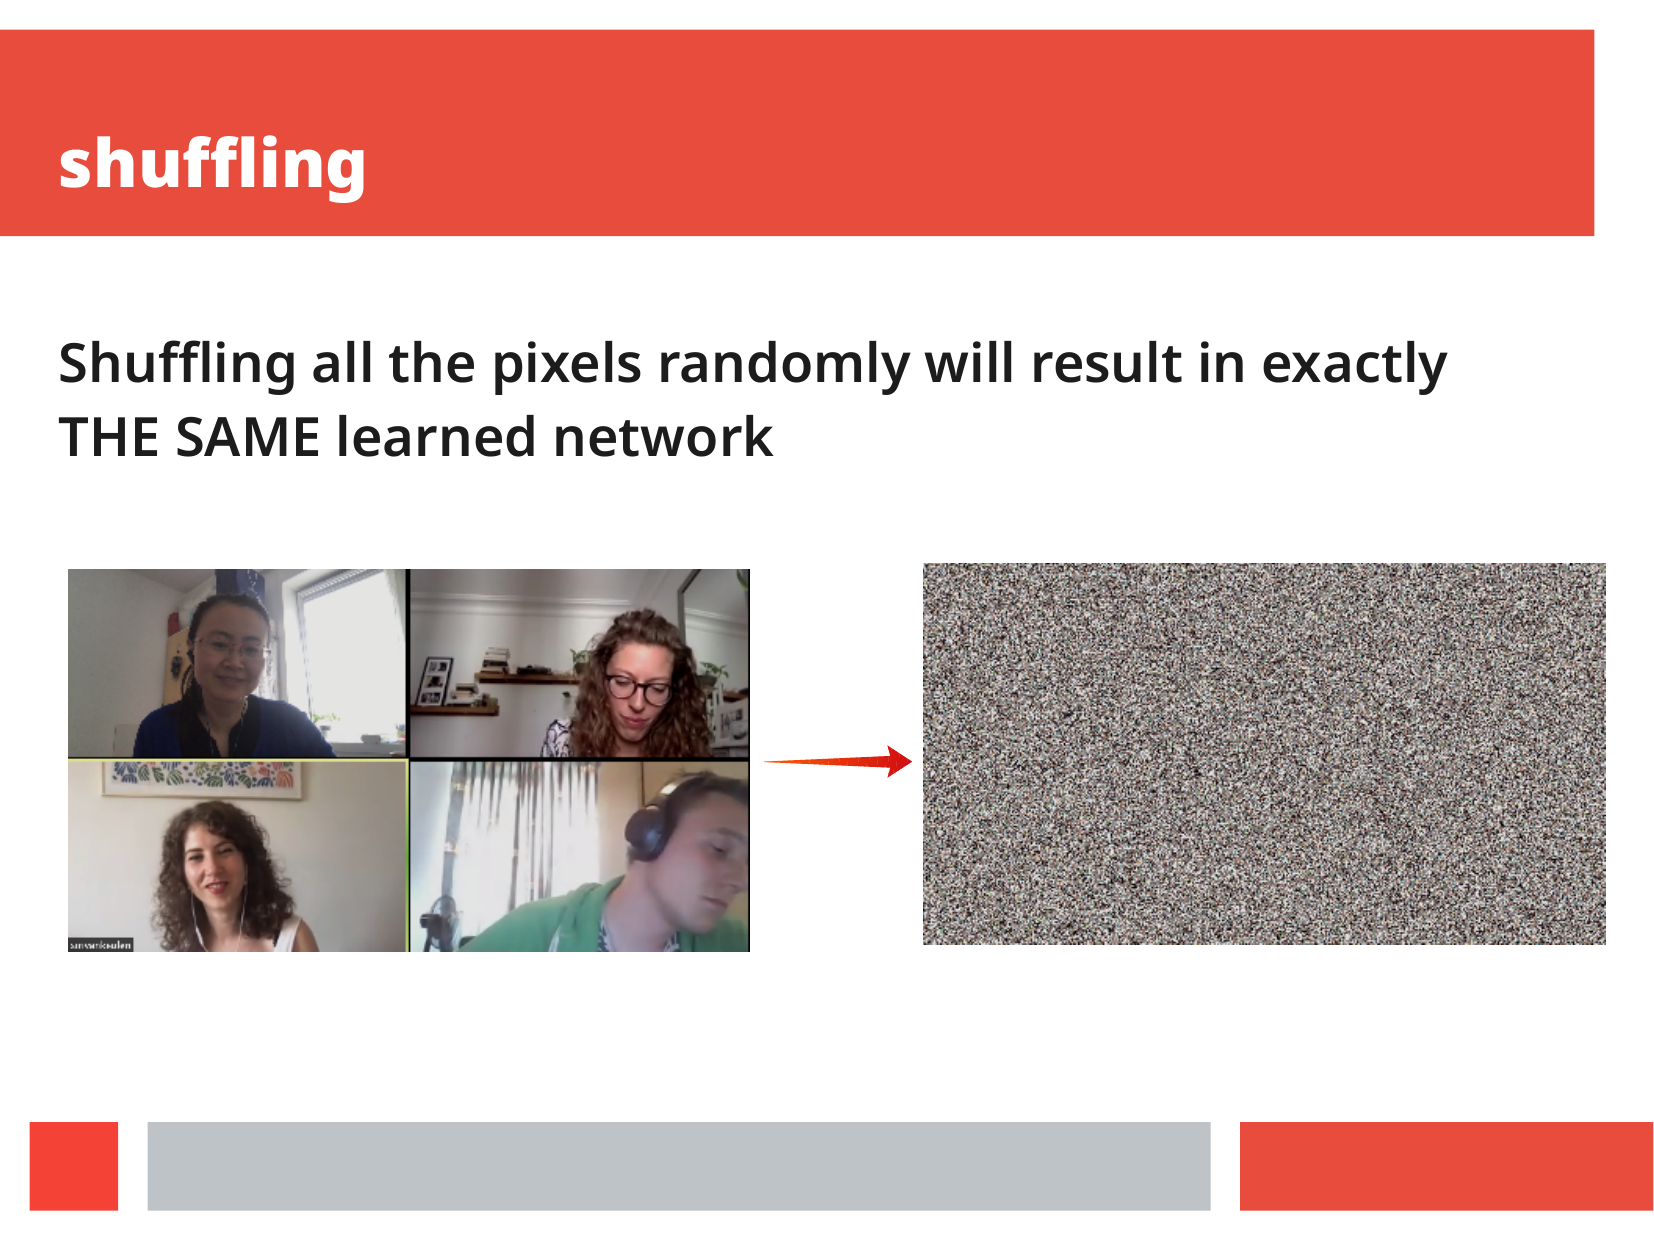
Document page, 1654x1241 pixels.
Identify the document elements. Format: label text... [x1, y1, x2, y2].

picture [761, 743, 916, 781]
picture [68, 569, 751, 952]
list Shuffling all the pixels randomly will result in exactly THE SAME learned network [59, 324, 1565, 1093]
title shuffling [59, 59, 1595, 207]
picture [923, 563, 1606, 946]
